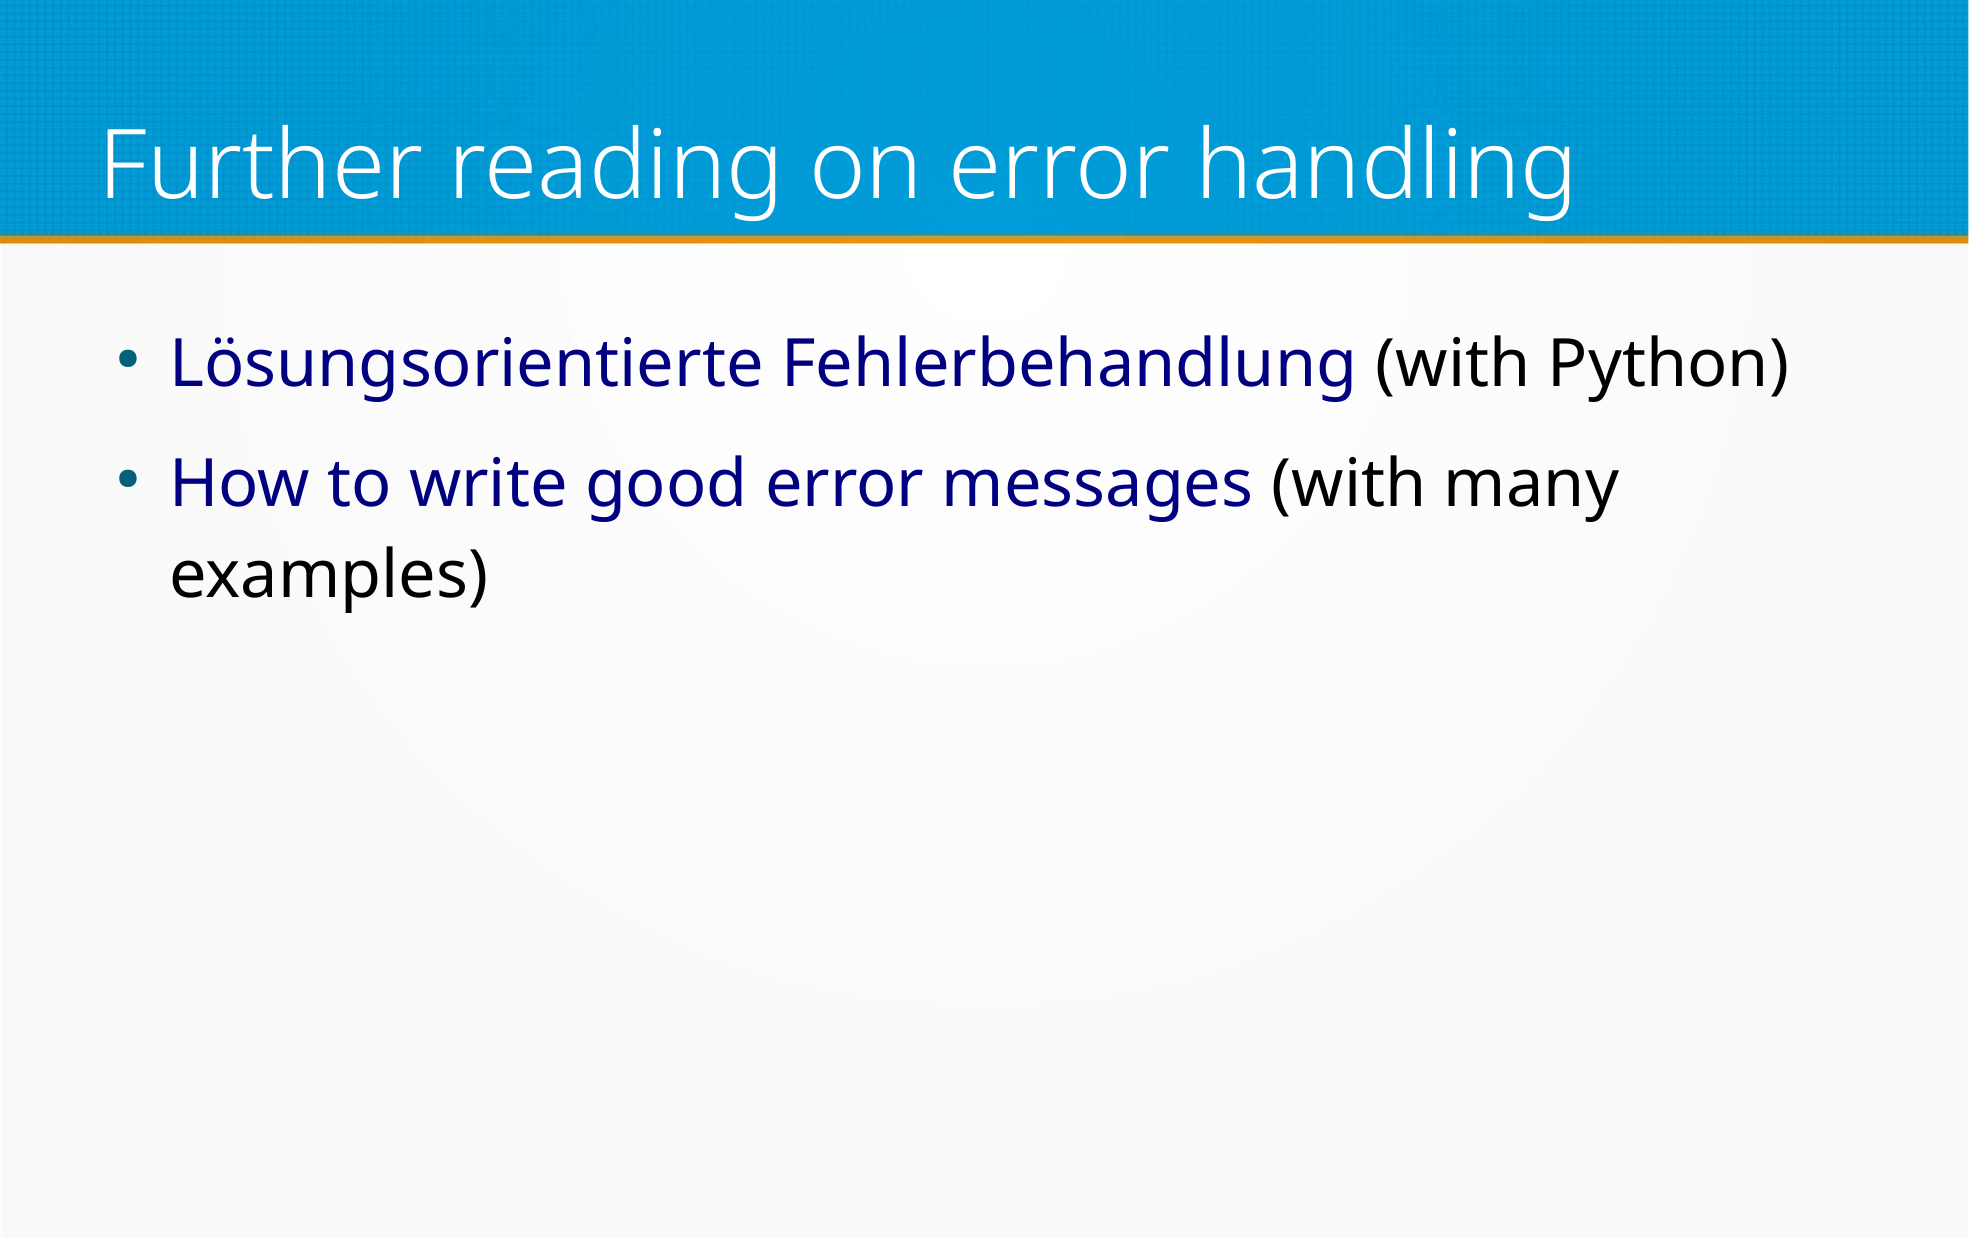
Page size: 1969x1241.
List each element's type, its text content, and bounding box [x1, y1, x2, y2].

list Lösungsorientierte Fehlerbehandlung (with Python) How to write good error messages (with many examples) [98, 315, 1861, 1081]
picture [0, 233, 1969, 1241]
title Further reading on error handling [98, 19, 1870, 227]
